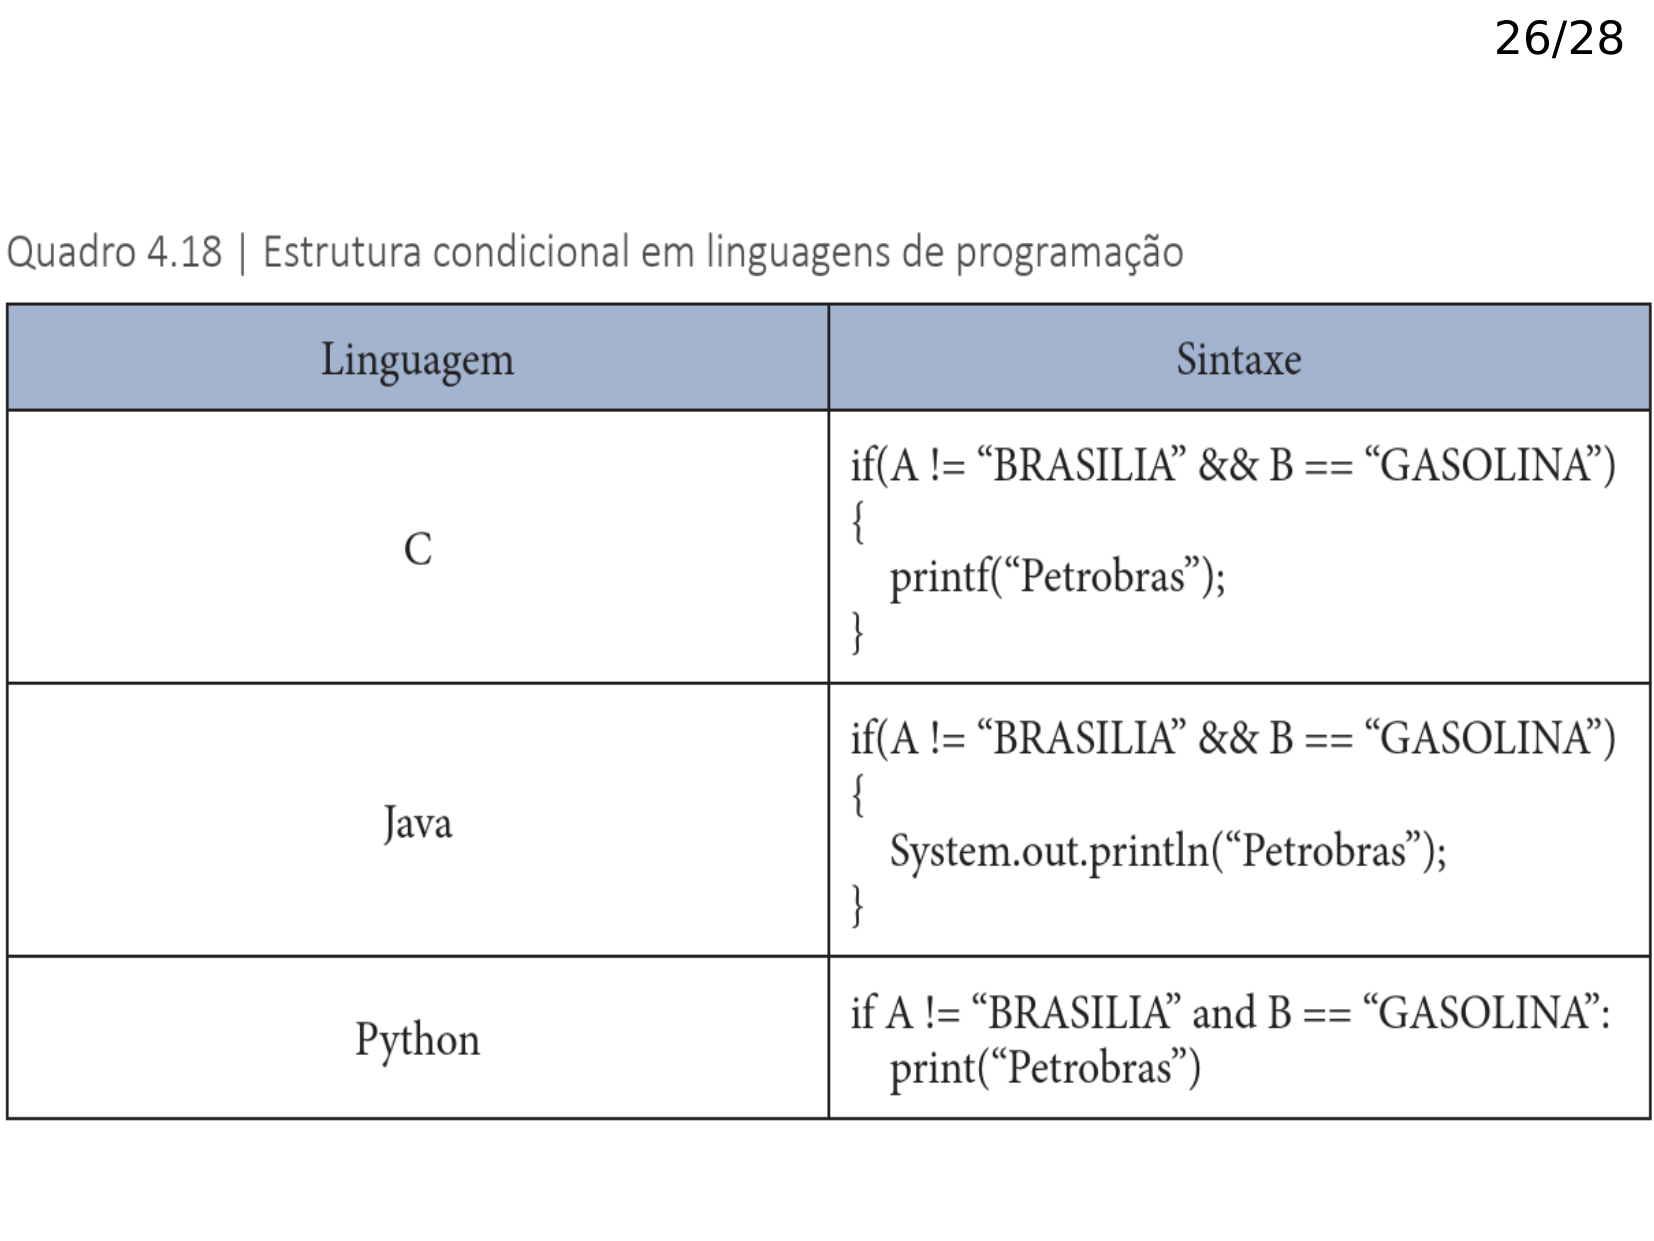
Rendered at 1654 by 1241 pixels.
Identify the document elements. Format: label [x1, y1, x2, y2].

picture [2, 231, 1654, 1123]
